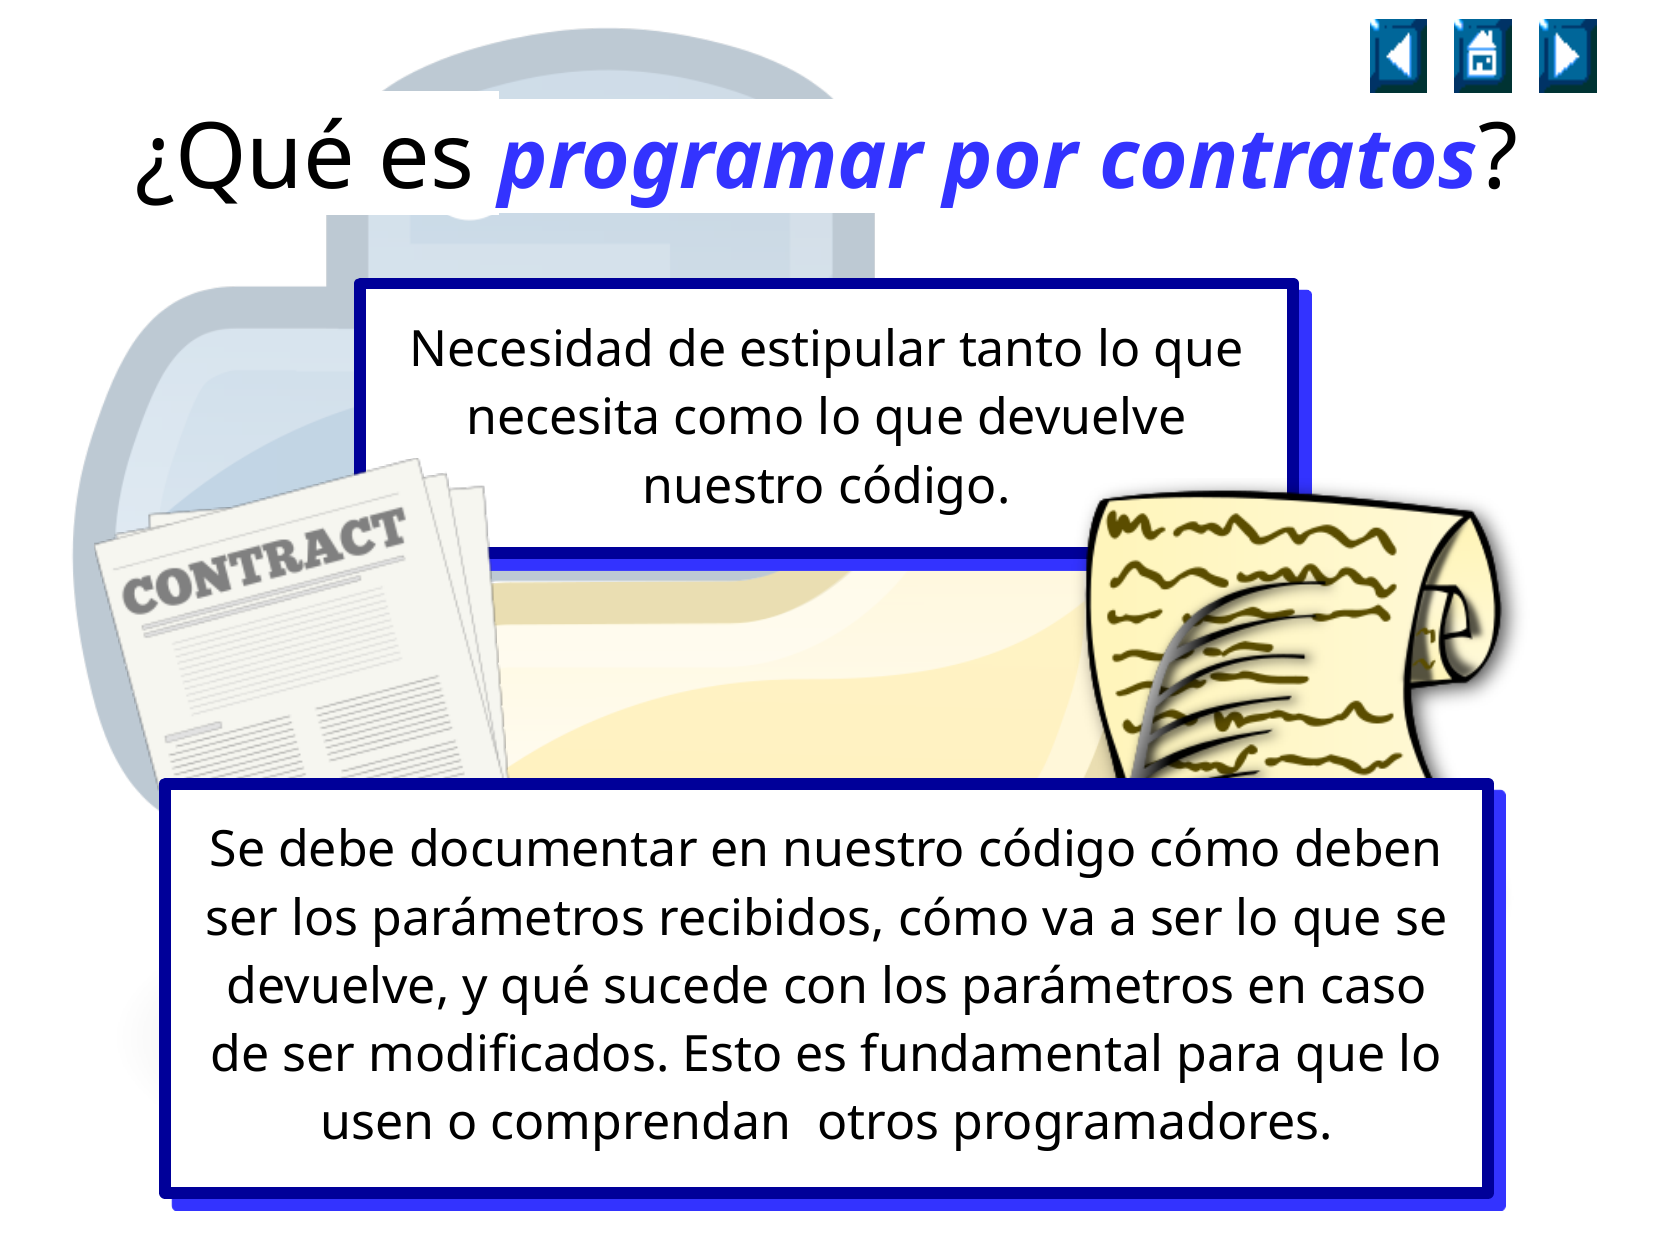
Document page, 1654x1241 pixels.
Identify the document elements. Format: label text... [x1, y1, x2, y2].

text_box Necesidad de estipular tanto lo que necesita como lo que devuelve nuestro código. [360, 283, 1294, 553]
picture [1370, 19, 1427, 93]
picture [1554, 33, 1579, 77]
picture [1454, 19, 1463, 31]
picture [94, 458, 538, 993]
text_box Se debe documentar en nuestro código cómo deben ser los parámetros recibidos, cómo va a ser lo que se devuelve, y qué sucede con los parámetros en caso de ser modificados. Esto es fundamental para que lo usen o comprendan otros programadores. [165, 783, 1489, 1193]
picture [1539, 19, 1548, 31]
picture [1454, 19, 1512, 93]
title ¿Qué es programar por contratos? [82, 49, 1571, 257]
picture [1539, 19, 1597, 93]
picture [1370, 19, 1379, 31]
picture [1051, 478, 1536, 963]
